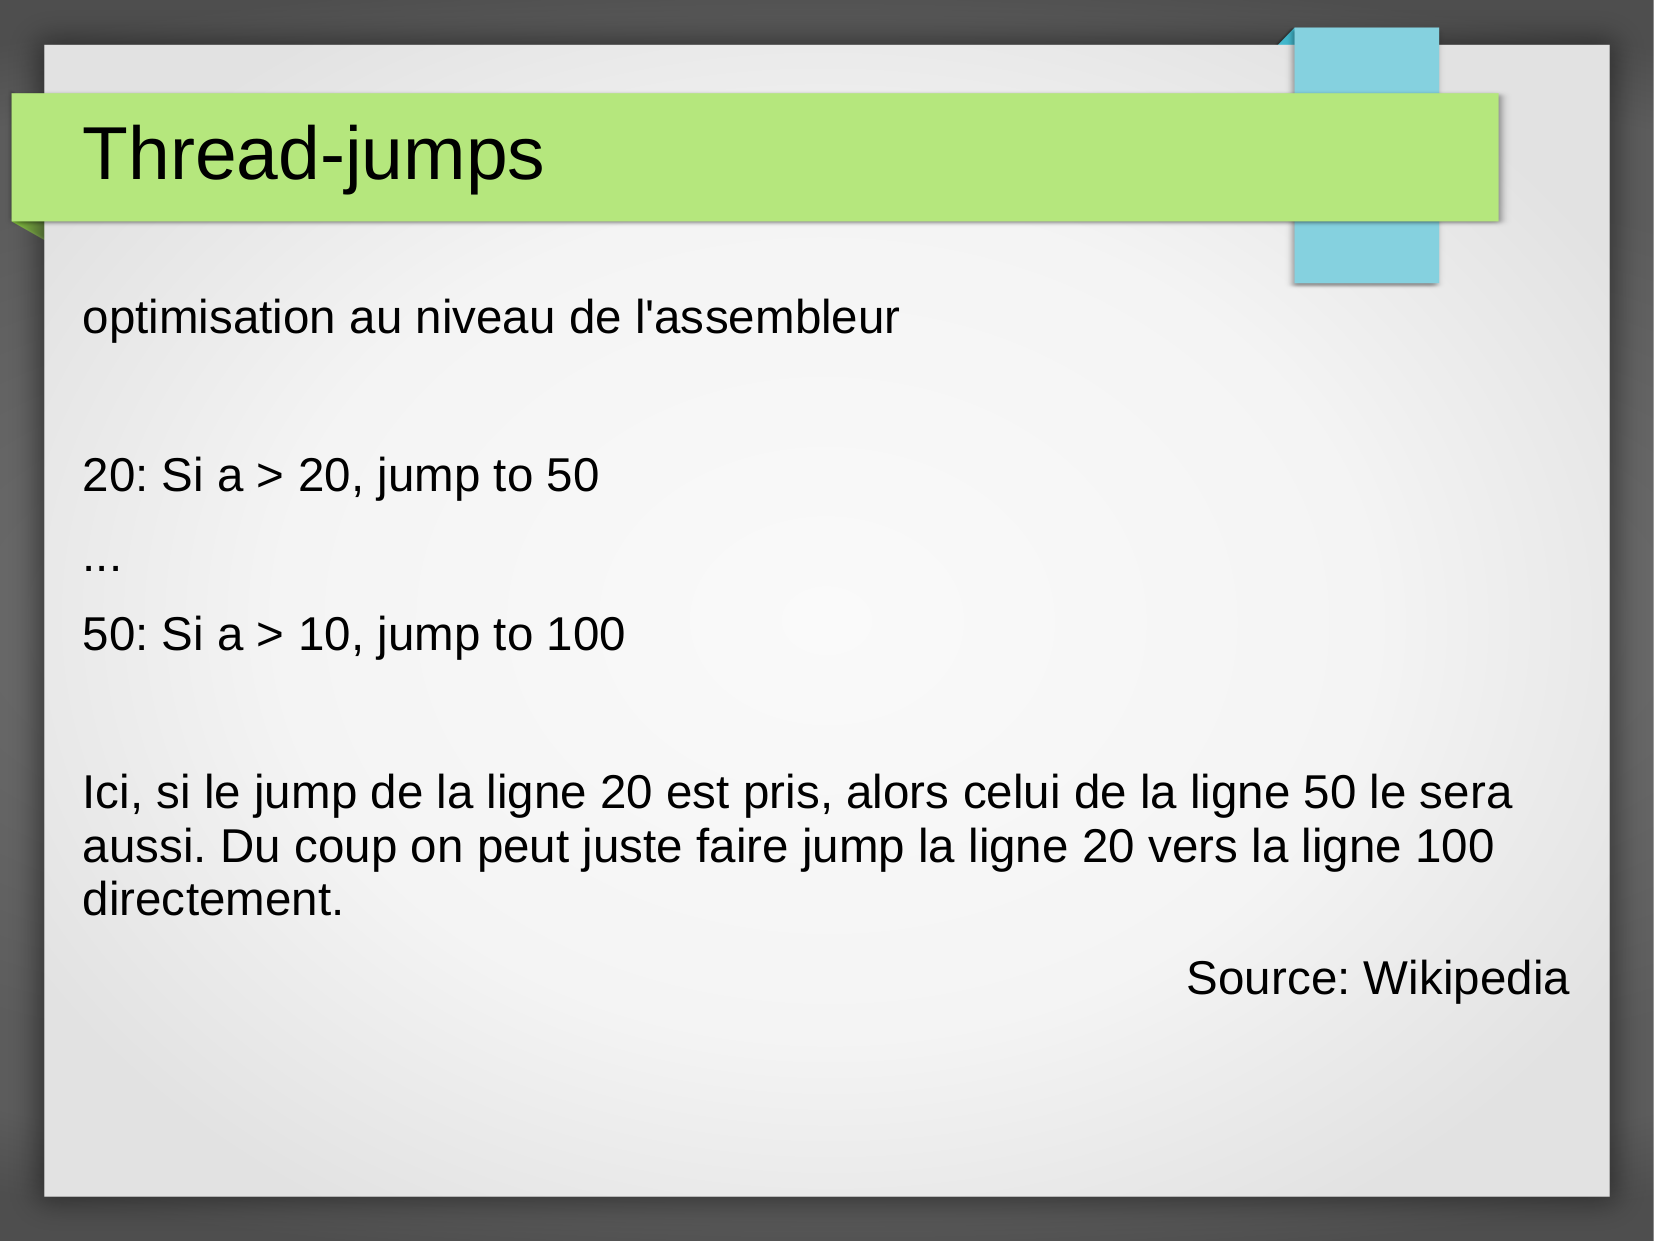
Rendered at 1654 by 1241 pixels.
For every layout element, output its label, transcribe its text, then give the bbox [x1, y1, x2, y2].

picture [0, 0, 1654, 1241]
title Thread-jumps [82, 94, 1264, 213]
list optimisation au niveau de l'assembleur 20: Si a > 20, jump to 50 ... 50: Si a > 10, jump to 100 Ici, si le jump de la ligne 20 est pris, alors celui de la ligne 50 le sera aussi. Du coup on peut juste faire jump la ligne 20 vers la ligne 100 directement. Source: Wikipedia [82, 290, 1571, 1010]
